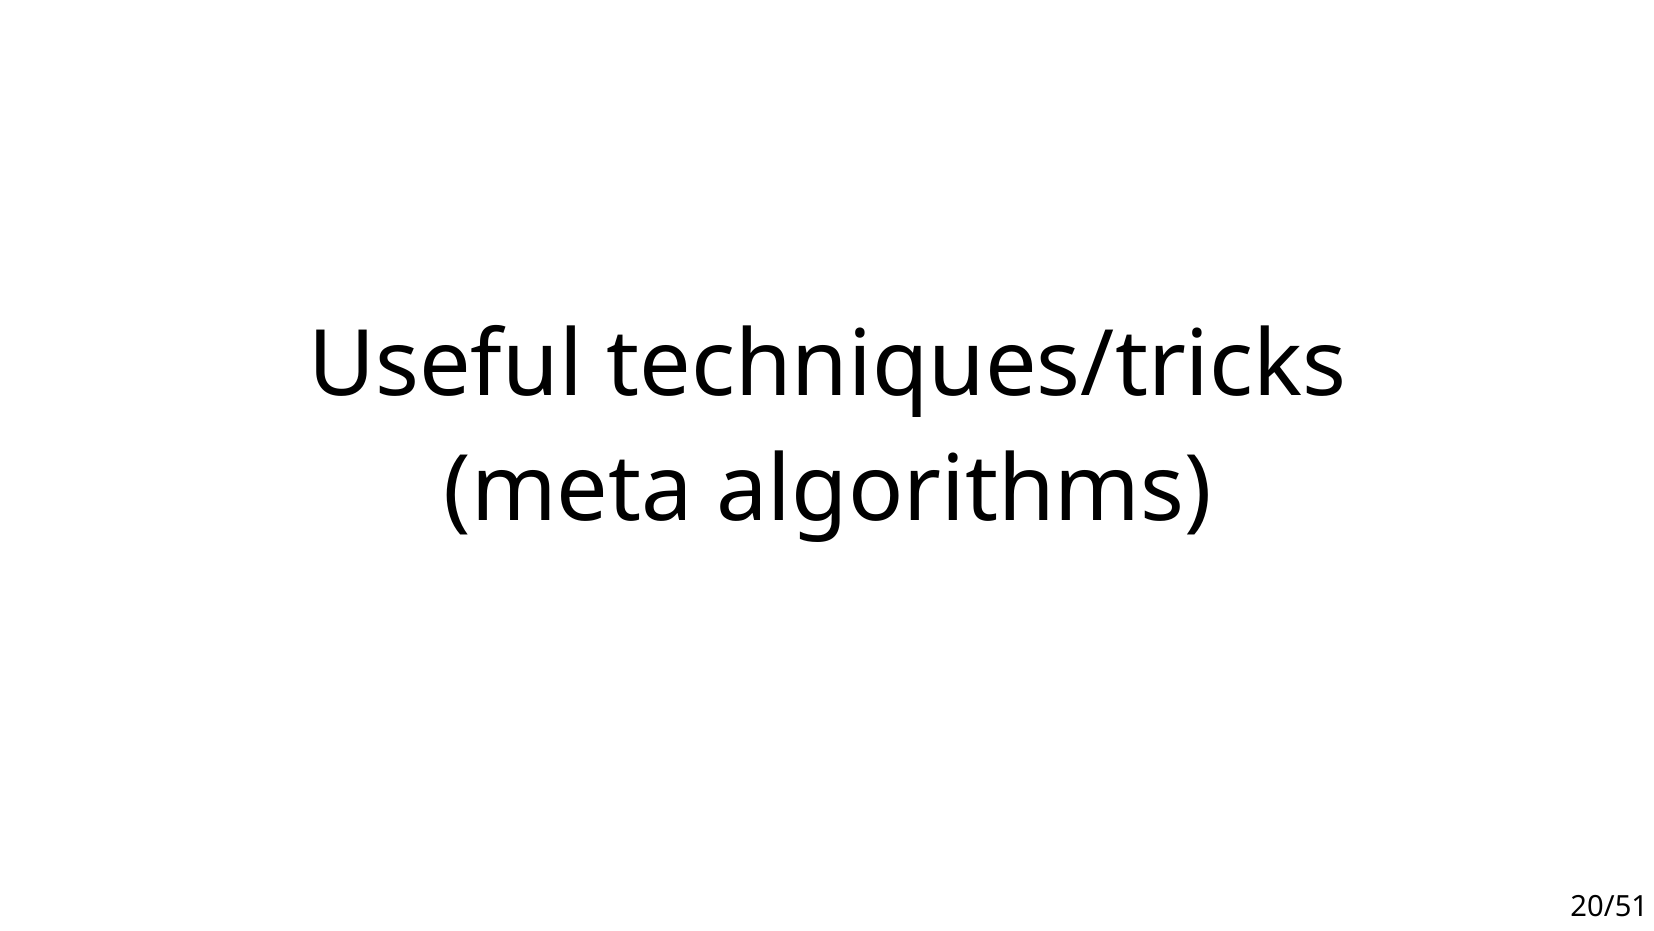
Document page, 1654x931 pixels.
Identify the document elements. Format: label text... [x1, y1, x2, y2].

title Useful techniques/tricks (meta algorithms) [0, 293, 1654, 552]
